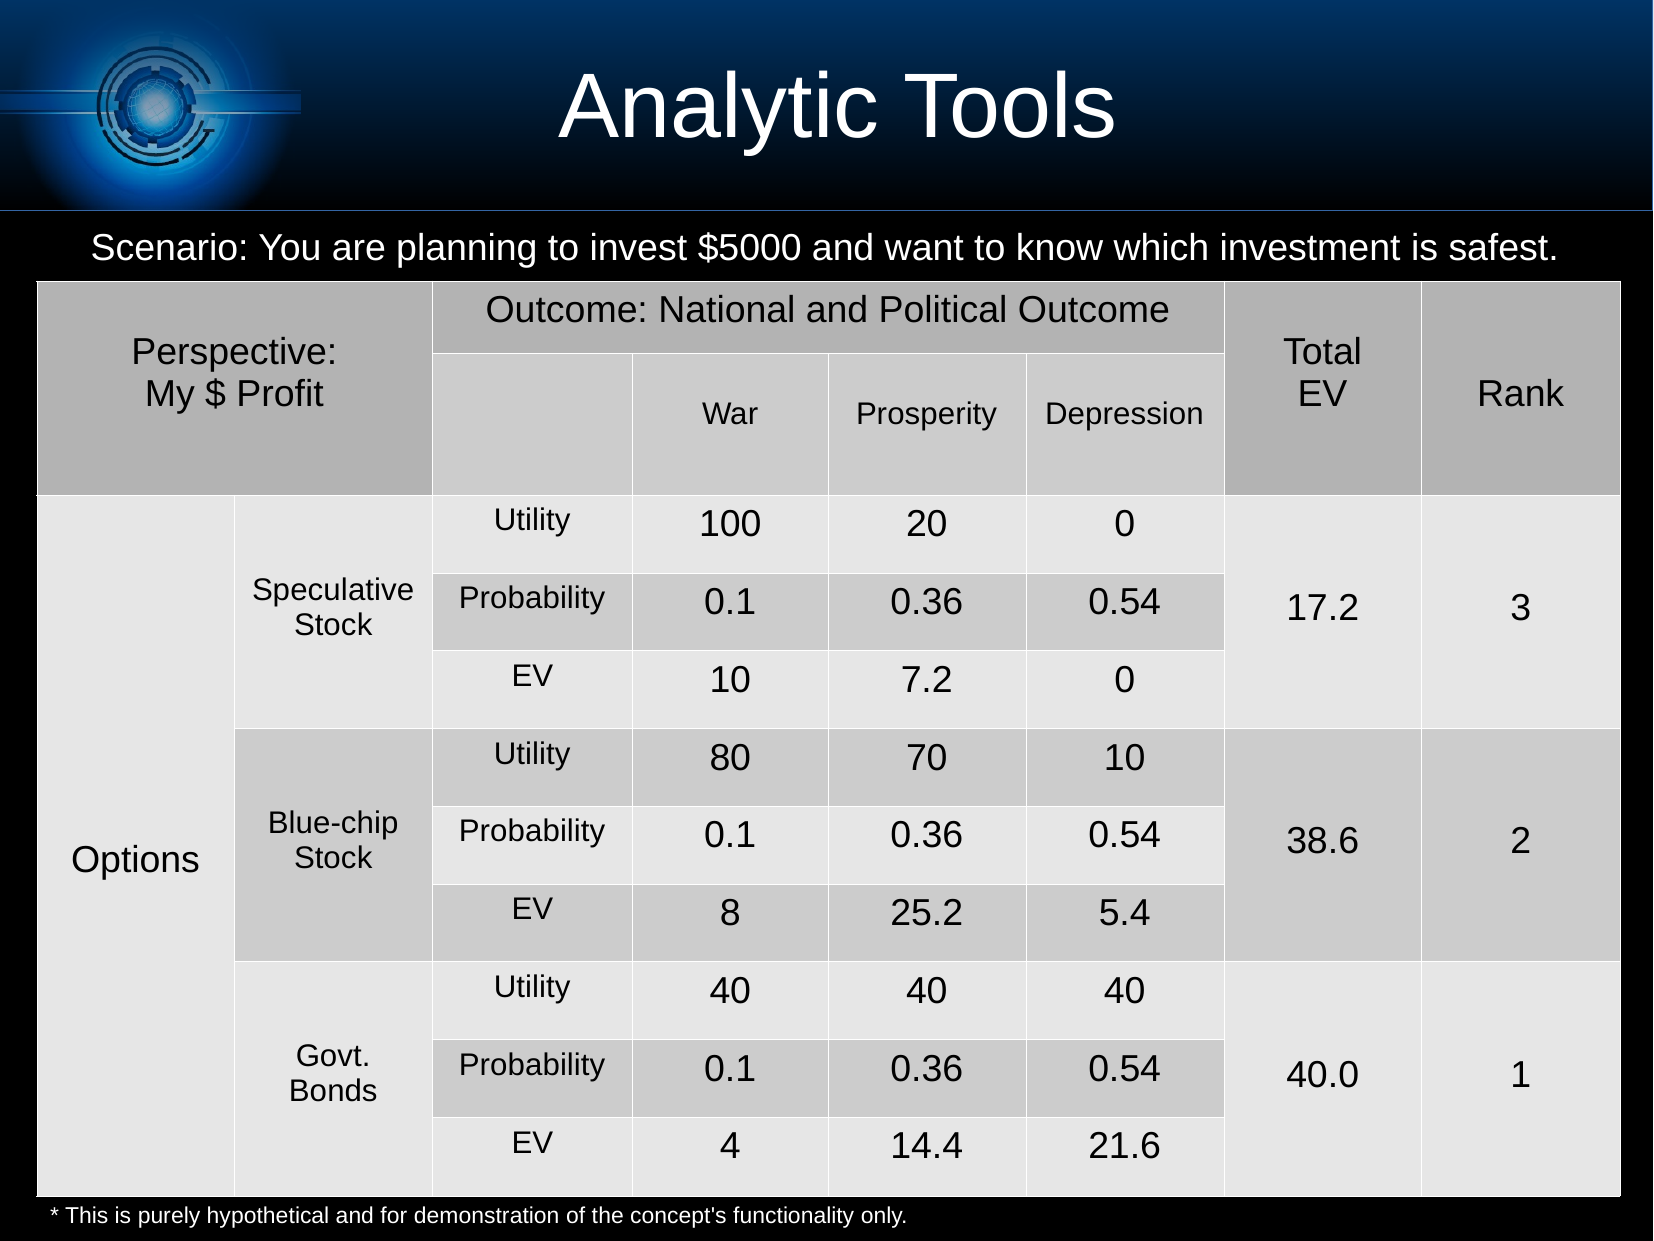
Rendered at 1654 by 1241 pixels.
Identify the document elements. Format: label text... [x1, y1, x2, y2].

table_cell Probability [433, 574, 632, 650]
table_cell Utility [433, 496, 632, 573]
table_cell 25.2 [829, 885, 1026, 961]
table_cell 0.54 [1027, 574, 1224, 650]
table_cell 2 [1422, 729, 1620, 961]
table_cell Prosperity [829, 354, 1026, 495]
table_cell 17.2 [1225, 496, 1421, 728]
text_box Scenario: You are planning to invest $5000 and want to know which investment is safest. [45, 219, 1606, 276]
table_cell Probability [433, 807, 632, 884]
table_header Total EV [1225, 282, 1421, 495]
picture [0, 87, 94, 210]
table_cell 21.6 [1027, 1118, 1224, 1196]
table_cell 0.1 [633, 1040, 828, 1117]
table_cell Utility [433, 962, 632, 1039]
table_cell 0 [1027, 496, 1224, 573]
table_cell Utility [433, 729, 632, 806]
table_cell 40 [633, 962, 828, 1039]
table_cell 14.4 [829, 1118, 1026, 1196]
table_cell 0.54 [1027, 807, 1224, 884]
table_cell [433, 354, 632, 495]
table_cell 0.54 [1027, 1040, 1224, 1117]
table_cell Speculative Stock [235, 496, 432, 728]
table_cell 20 [829, 496, 1026, 573]
table_cell EV [433, 1118, 632, 1195]
table_cell 1 [1422, 962, 1620, 1196]
table_cell 8 [633, 885, 828, 961]
table_header Outcome: National and Political Outcome [433, 282, 1224, 353]
table_cell War [633, 354, 828, 495]
table_cell EV [433, 885, 632, 961]
title Analytic Tools [94, 2, 1583, 210]
table_cell 0.36 [829, 574, 1026, 650]
table_cell 10 [1027, 729, 1224, 806]
table_cell 7.2 [829, 651, 1026, 728]
table_header Rank [1422, 282, 1620, 495]
table_cell 0 [1027, 651, 1224, 728]
table_cell Blue-chip Stock [235, 729, 432, 961]
table_cell Govt. Bonds [235, 962, 432, 1195]
table_cell 0.36 [829, 1040, 1026, 1117]
table_cell 40.0 [1225, 962, 1421, 1196]
table_cell 40 [1027, 962, 1224, 1039]
table_cell 0.36 [829, 807, 1026, 884]
table_header Perspective: My $ Profit [38, 282, 432, 495]
table_cell 10 [633, 651, 828, 728]
table_cell 80 [633, 729, 828, 806]
table_cell 70 [829, 729, 1026, 806]
table_cell 5.4 [1027, 885, 1224, 961]
table_cell 0.1 [633, 574, 828, 650]
table_cell 0.1 [633, 807, 828, 884]
table_cell 3 [1422, 496, 1620, 728]
table_cell 38.6 [1225, 729, 1421, 961]
table_cell Probability [433, 1040, 632, 1117]
table_cell Depression [1027, 354, 1224, 495]
table_cell 4 [633, 1118, 828, 1195]
table_cell 100 [633, 496, 828, 573]
table_cell 40 [829, 962, 1026, 1039]
text_box * This is purely hypothetical and for demonstration of the concept's functionality only. [35, 1195, 940, 1236]
table_cell Options [38, 496, 234, 1195]
table_cell EV [433, 651, 632, 728]
